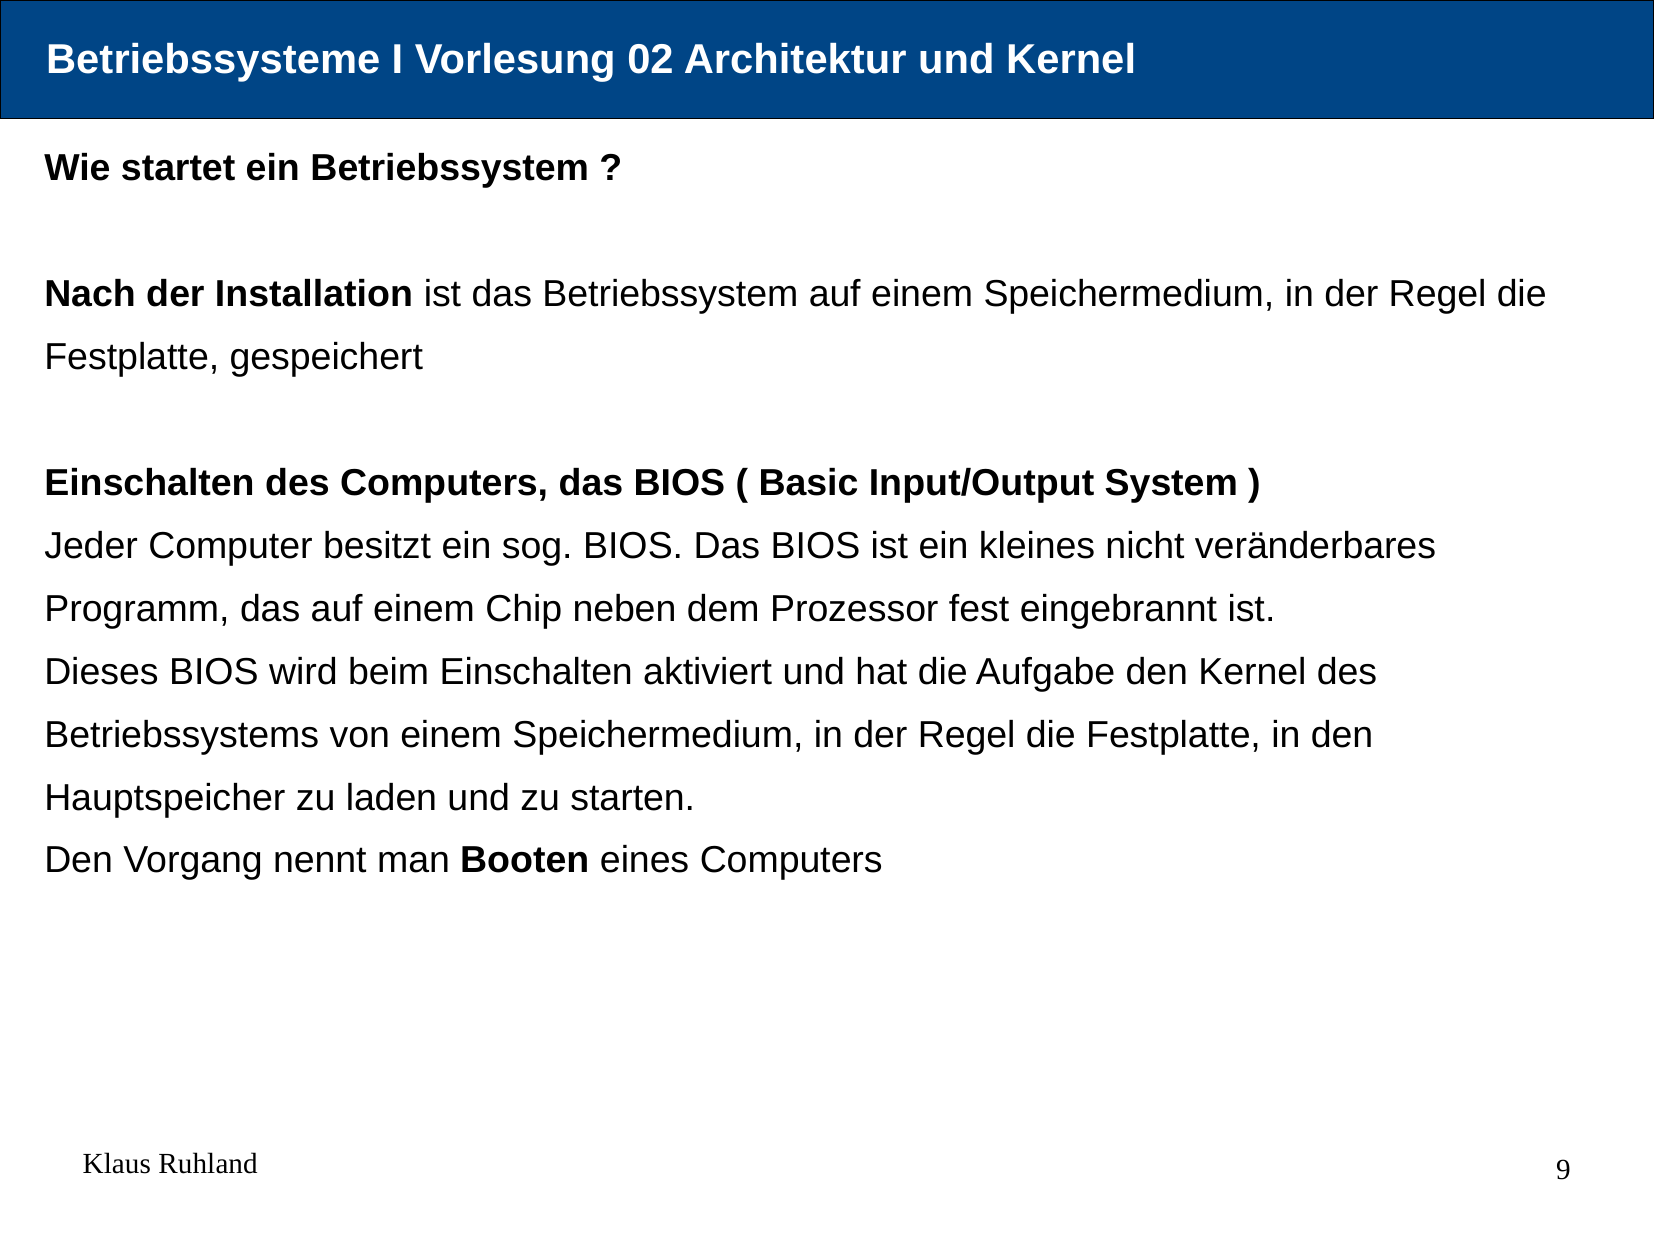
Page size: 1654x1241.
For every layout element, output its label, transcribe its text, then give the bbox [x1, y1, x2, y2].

text_box Wie startet ein Betriebssystem ? Nach der Installation ist das Betriebssystem auf einem Speichermedium, in der Regel die Festplatte, gespeichert Einschalten des Computers, das BIOS ( Basic Input/Output System ) Jeder Computer besitzt ein sog. BIOS. Das BIOS ist ein kleines nicht veränderbares Programm, das auf einem Chip neben dem Prozessor fest eingebrannt ist. Dieses BIOS wird beim Einschalten aktiviert und hat die Aufgabe den Kernel des Betriebssystems von einem Speichermedium, in der Regel die Festplatte, in den Hauptspeicher zu laden und zu starten. Den Vorgang nennt man Booten eines Computers [29, 118, 1565, 1128]
